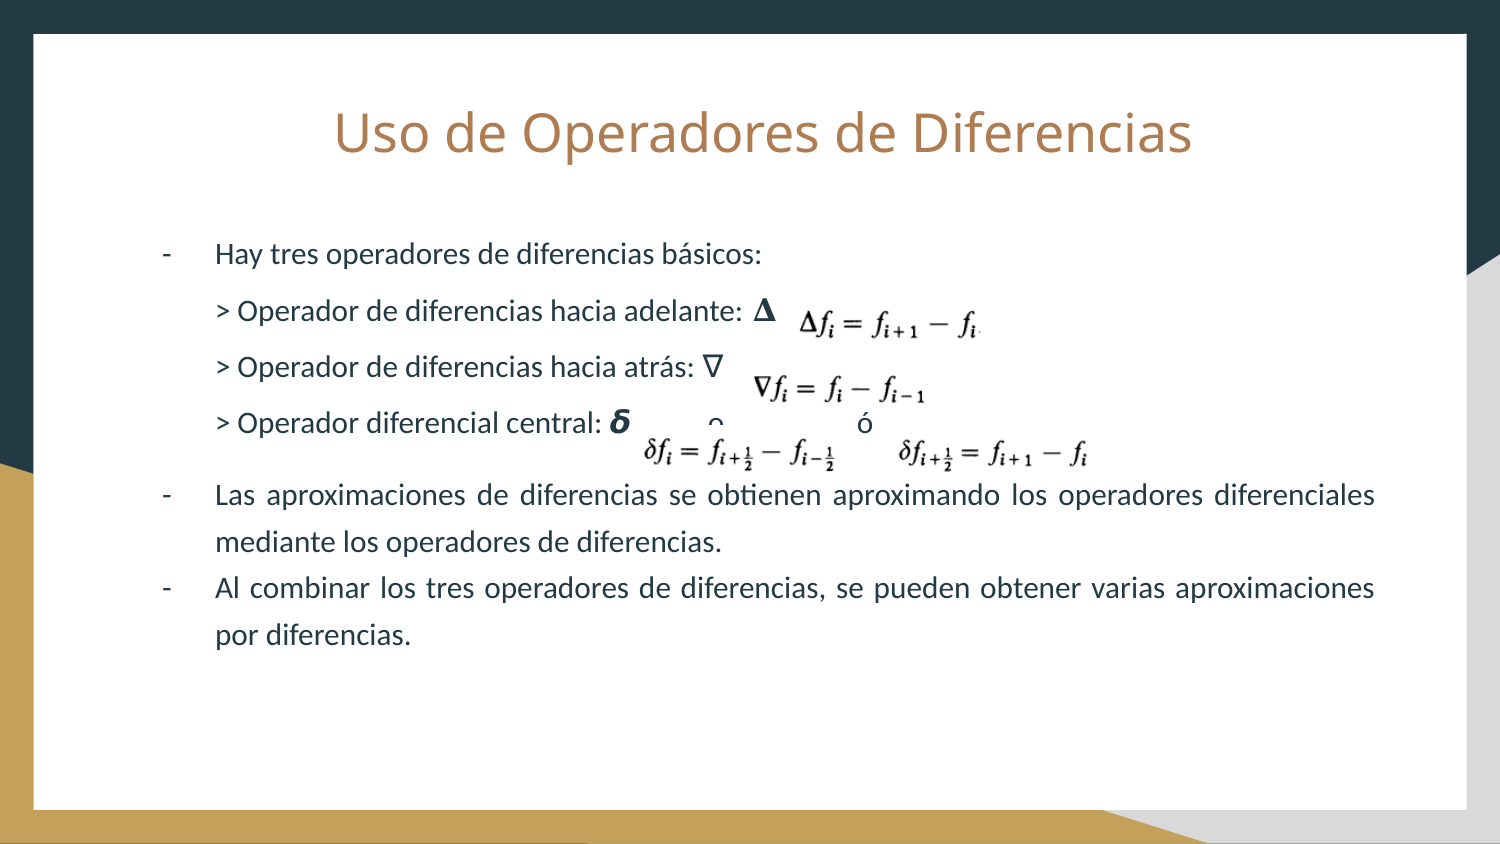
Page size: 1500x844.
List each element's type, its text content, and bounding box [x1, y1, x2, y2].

picture [742, 364, 934, 412]
picture [790, 303, 983, 344]
picture [884, 429, 1093, 477]
list Hay tres operadores de diferencias básicos: > Operador de diferencias hacia adelante: 𝚫 > Operador de diferencias hacia atrás: ∇ > Operador diferencial central: 𝞭 o ó Las aproximaciones de diferencias se obtienen aproximando los operadores diferenciales mediante los operadores de diferencias. Al combinar los tres operadores de diferencias, se pueden obtener varias aproximaciones por diferencias. [125, 226, 1393, 745]
picture [635, 425, 843, 481]
title Uso de Operadores de Diferencias [125, 80, 1403, 184]
